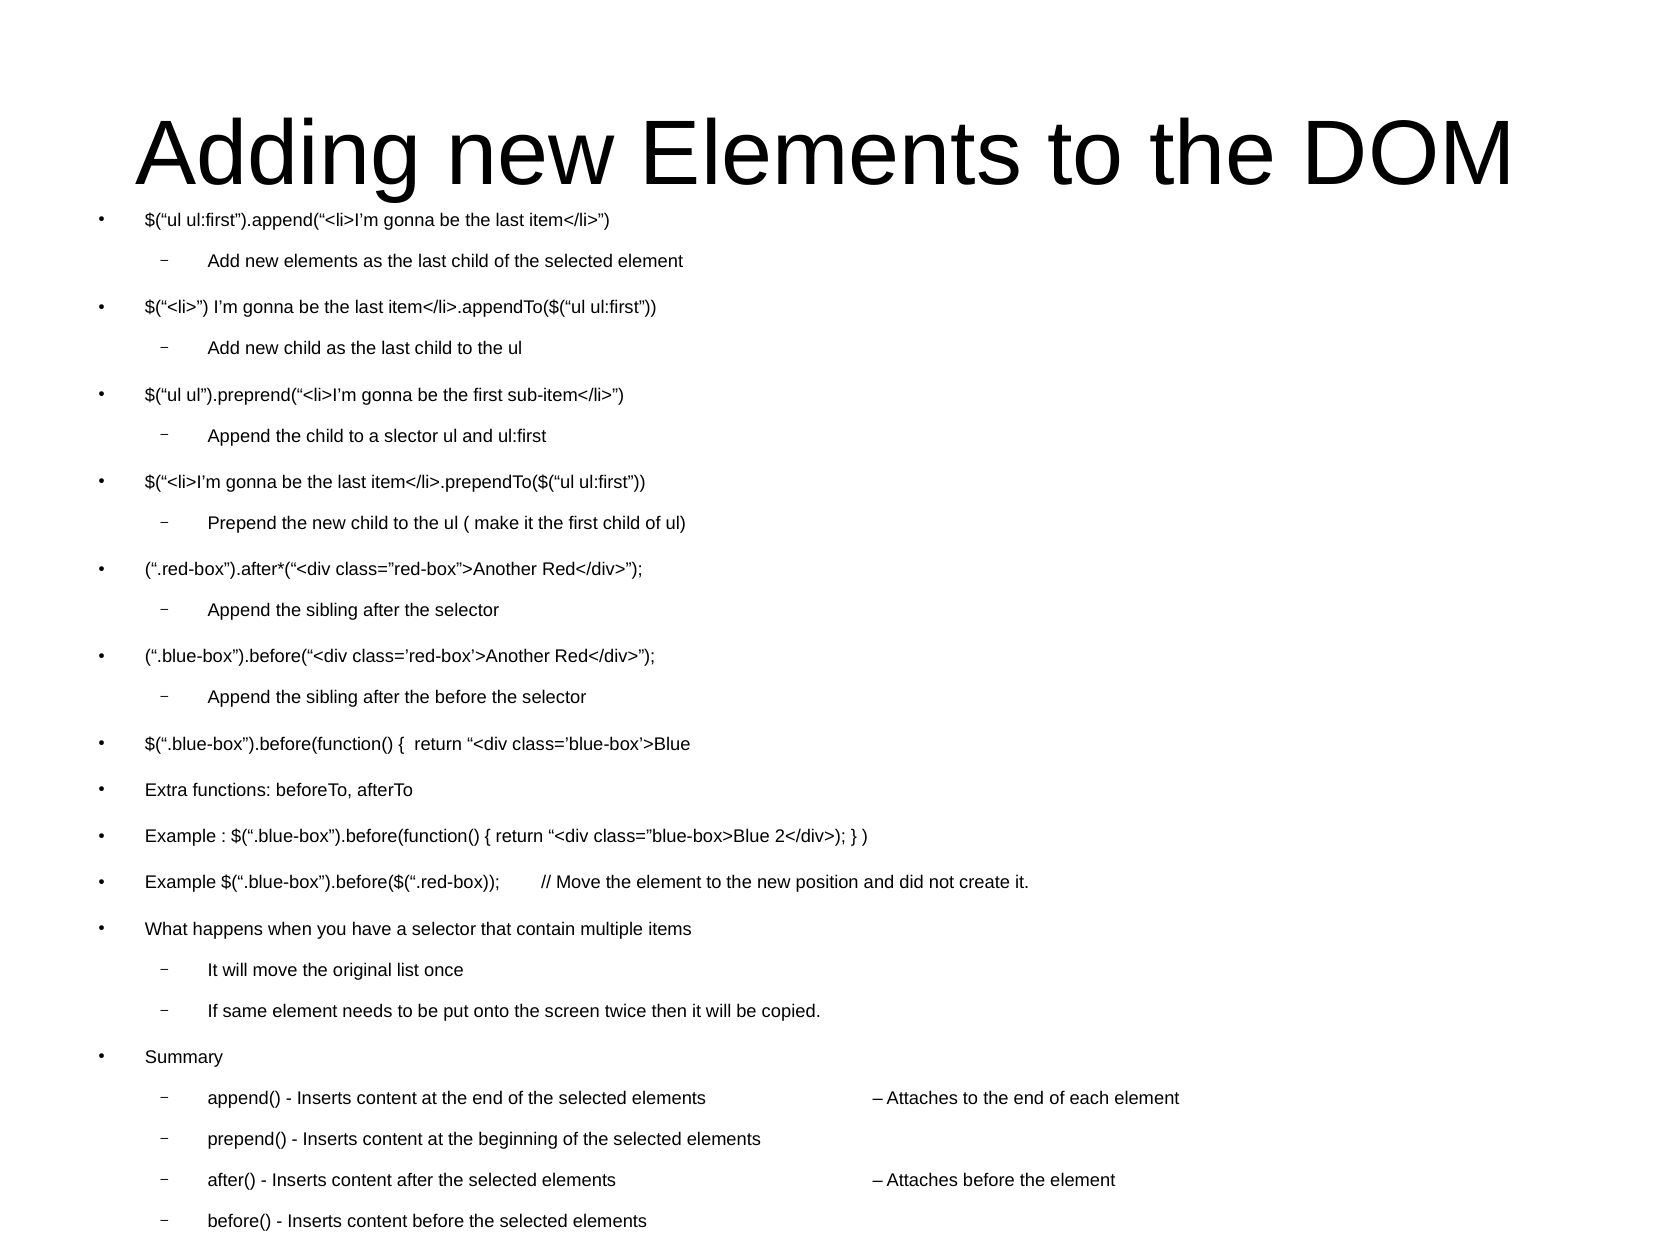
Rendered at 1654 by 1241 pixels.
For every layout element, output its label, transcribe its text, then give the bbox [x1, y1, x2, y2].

title Adding new Elements to the DOM [82, 49, 1571, 210]
list $(“ul ul:first”).append(“<li>I’m gonna be the last item</li>”) Add new elements as the last child of the selected element $(“<li>”) I’m gonna be the last item</li>.appendTo($(“ul ul:first”)) Add new child as the last child to the ul $(“ul ul”).preprend(“<li>I’m gonna be the first sub-item</li>”) Append the child to a slector ul and ul:first $(“<li>I’m gonna be the last item</li>.prependTo($(“ul ul:first”)) Prepend the new child to the ul ( make it the first child of ul) (“.red-box”).after*(“<div class=”red-box”>Another Red</div>”); Append the sibling after the selector (“.blue-box”).before(“<div class=’red-box’>Another Red</div>”); Append the sibling after the before the selector $(“.blue-box”).before(function() { return “<div class=’blue-box’>Blue Extra functions: beforeTo, afterTo Example : $(“.blue-box”).before(function() { return “<div class=”blue-box>Blue 2</div>); } ) Example $(“.blue-box”).before($(“.red-box)); // Move the element to the new position and did not create it. What happens when you have a selector that contain multiple items It will move the original list once If same element needs to be put onto the screen twice then it will be copied. Summary append() - Inserts content at the end of the selected elements – Attaches to the end of each element prepend() - Inserts content at the beginning of the selected elements after() - Inserts content after the selected elements – Attaches before the element before() - Inserts content before the selected elements [82, 210, 1571, 1241]
